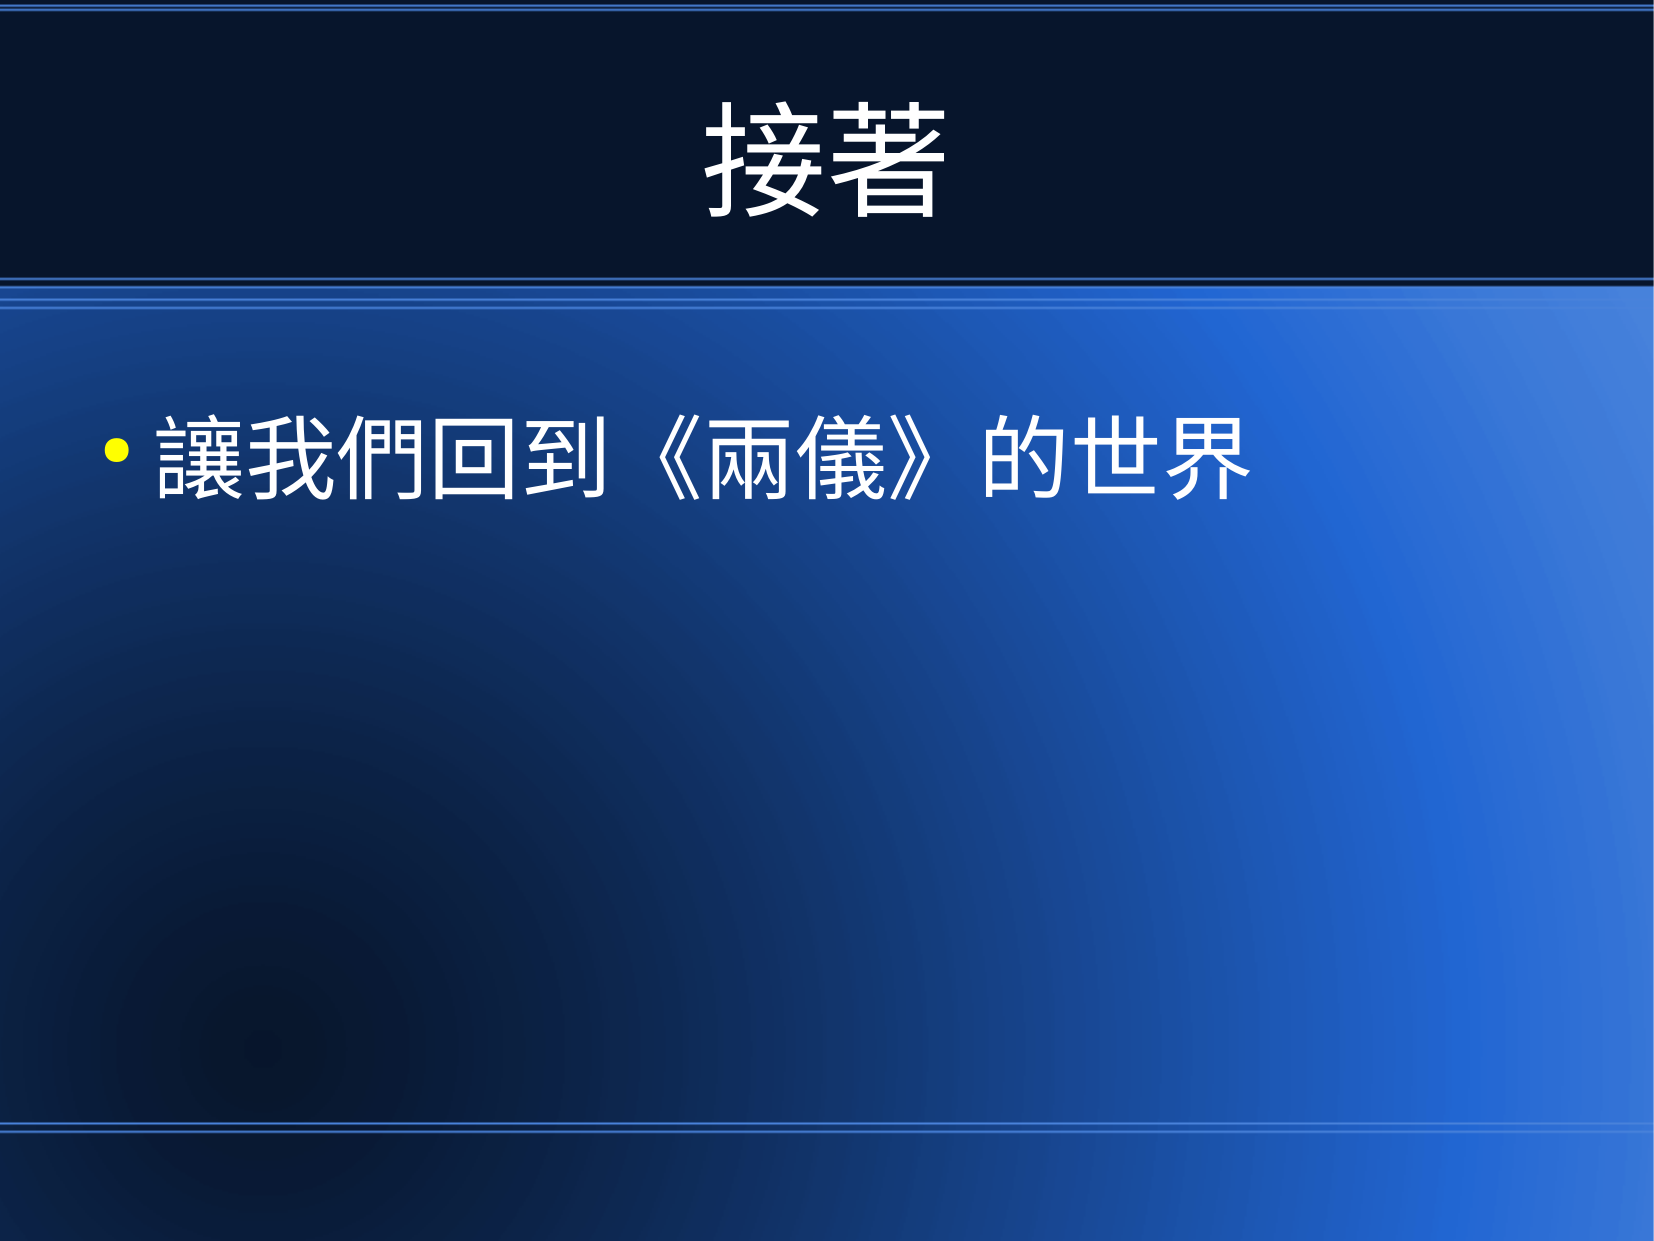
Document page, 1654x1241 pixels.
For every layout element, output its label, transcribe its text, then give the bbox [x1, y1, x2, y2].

title 接著 [82, 49, 1571, 257]
list 讓我們回到《兩儀》的世界 [82, 319, 1571, 1241]
picture [0, 0, 1654, 1241]
